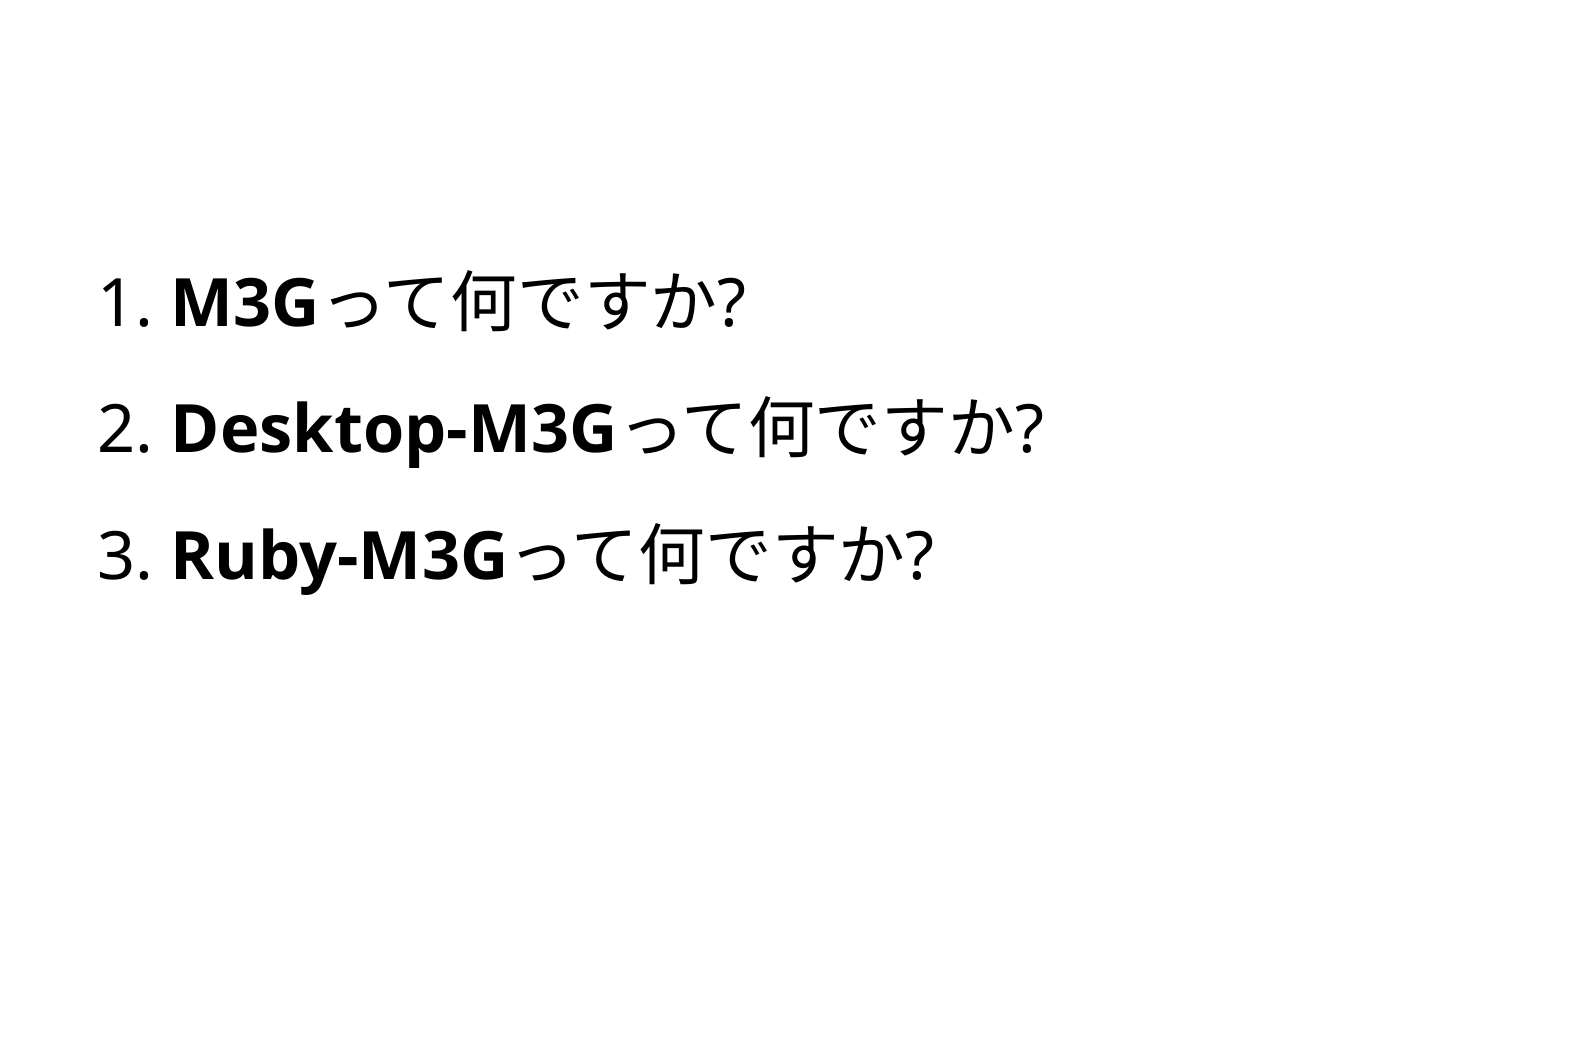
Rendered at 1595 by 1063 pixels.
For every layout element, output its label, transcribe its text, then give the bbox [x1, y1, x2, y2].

list M3Gって何ですか? Desktop-M3Gって何ですか? Ruby-M3Gって何ですか? [79, 248, 1515, 951]
